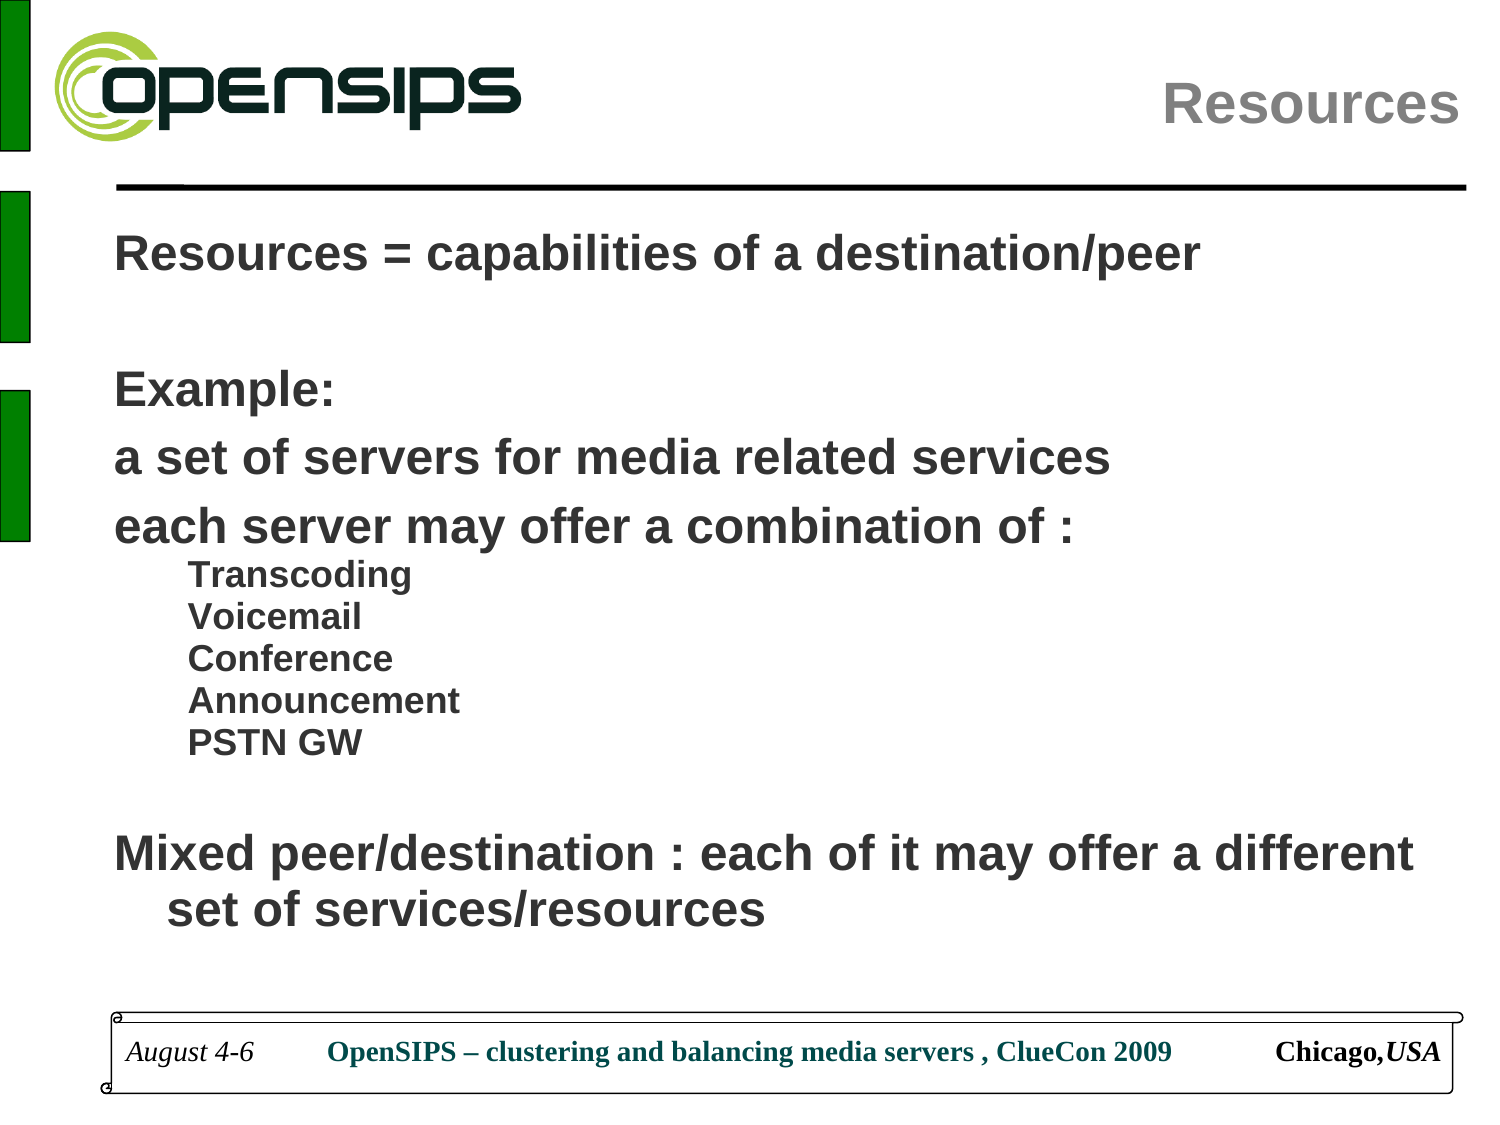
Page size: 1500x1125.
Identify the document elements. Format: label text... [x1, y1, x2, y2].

list [141, 290, 1466, 1035]
list Resources = capabilities of a destination/peer Example: a set of servers for media related services each server may offer a combination of : Transcoding Voicemail Conference Announcement PSTN GW Mixed peer/destination : each of it may offer a different set of services/resources [112, 224, 1424, 1074]
picture [51, 27, 532, 148]
title Resources [299, 44, 1462, 180]
